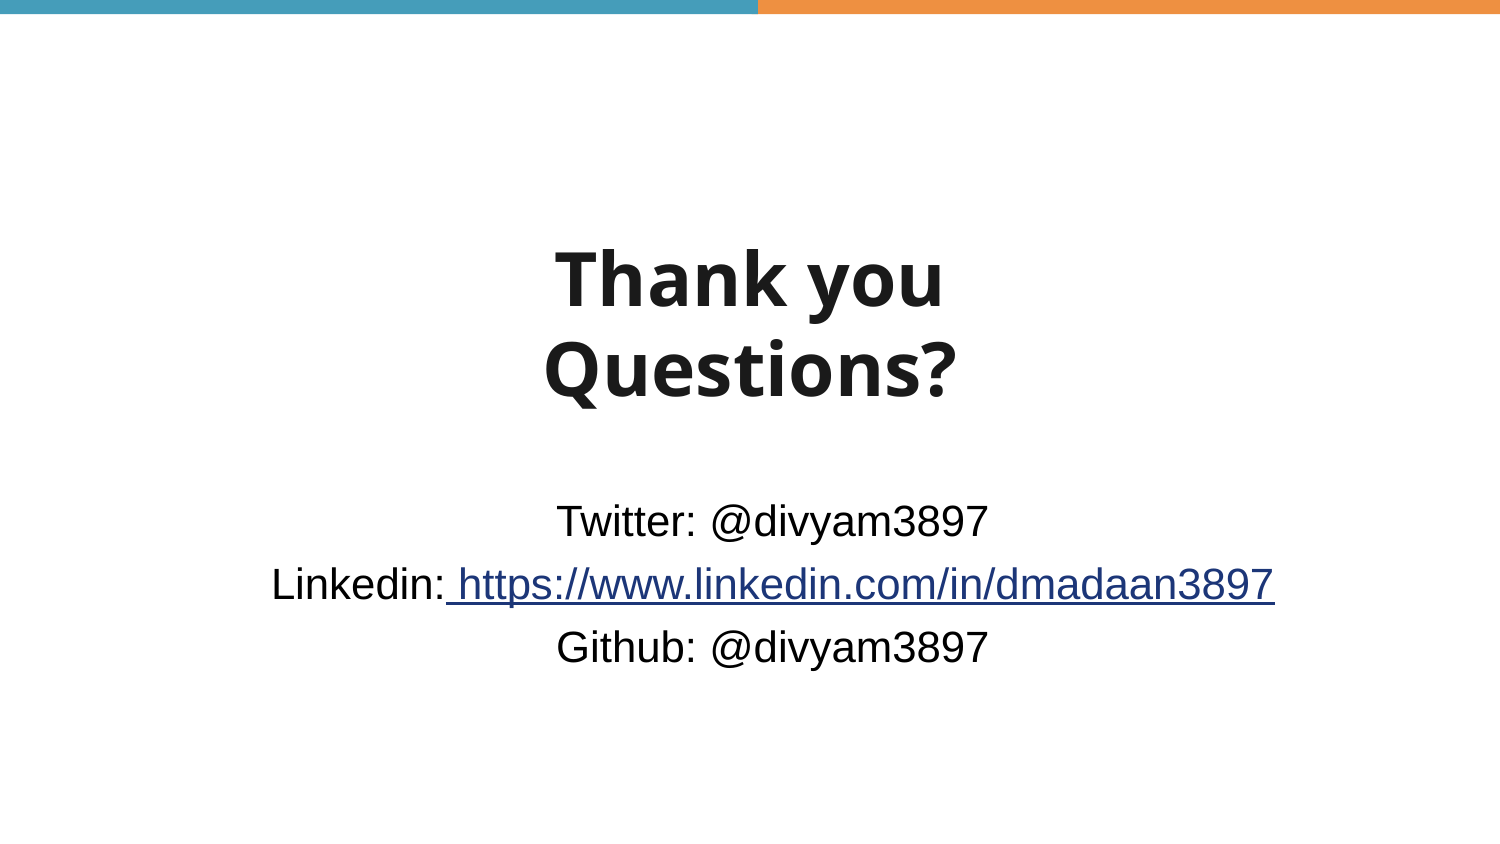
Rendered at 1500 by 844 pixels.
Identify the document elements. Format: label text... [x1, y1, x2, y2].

list Twitter: @divyam3897 Linkedin: https://www.linkedin.com/in/dmadaan3897 Github: @divyam3897 [142, 401, 1404, 773]
title Thank you Questions? [119, 216, 1381, 305]
